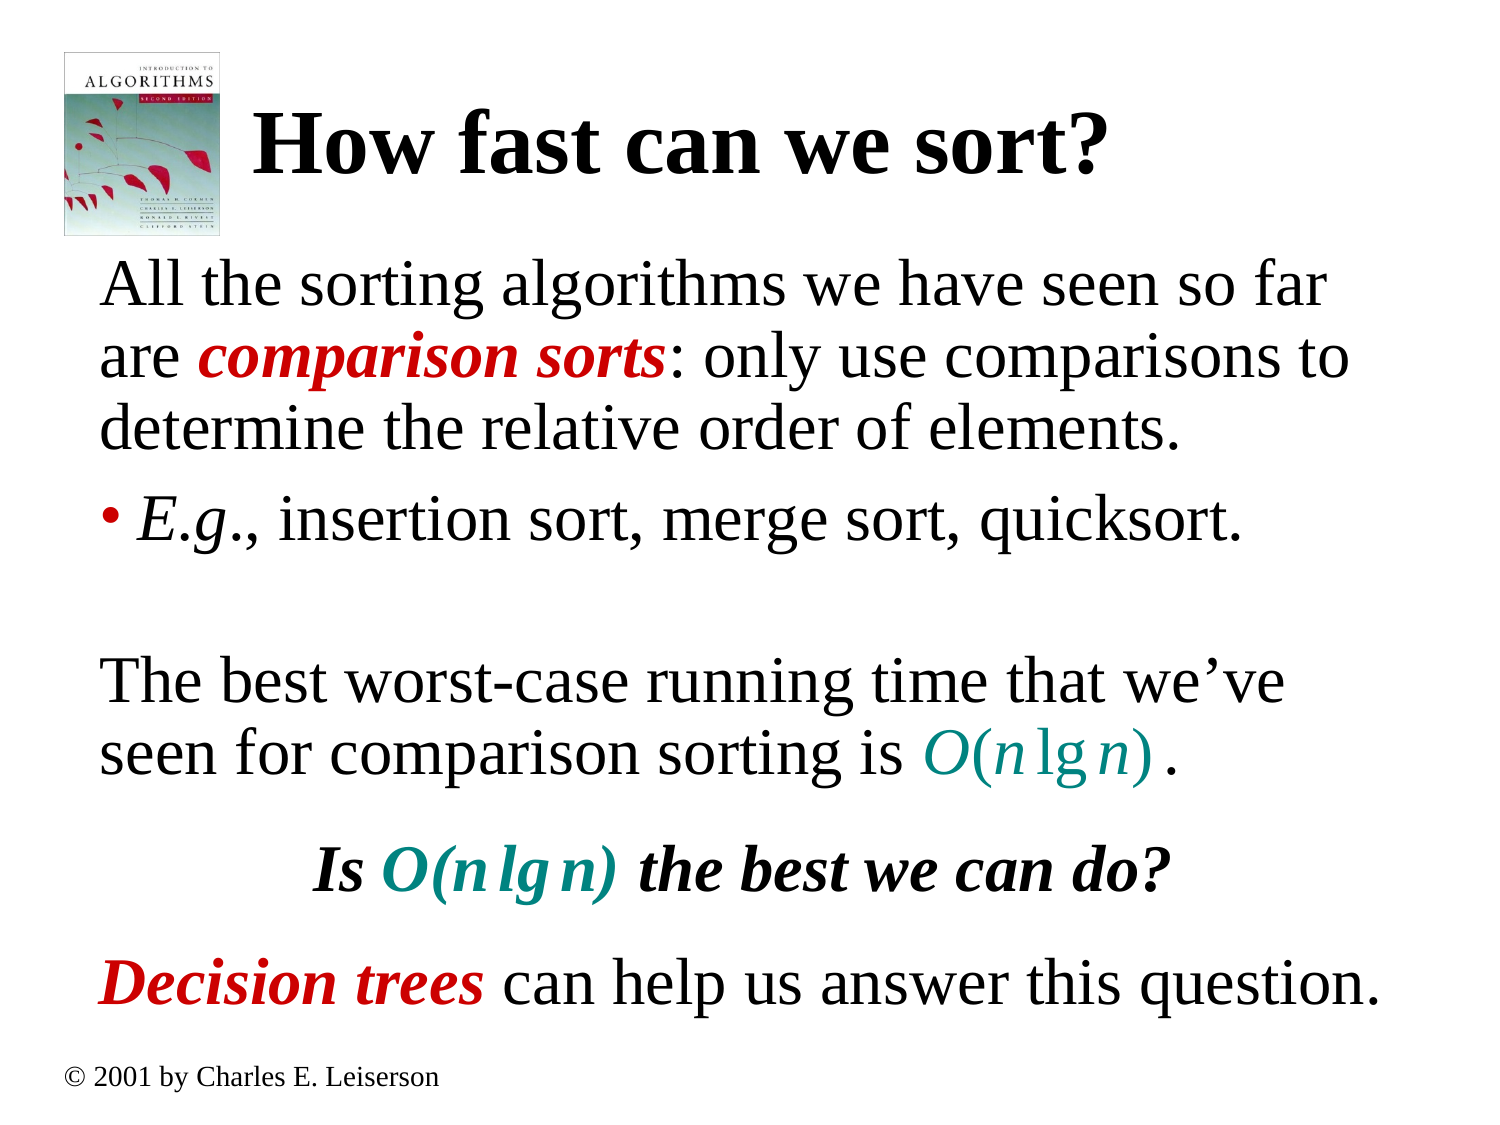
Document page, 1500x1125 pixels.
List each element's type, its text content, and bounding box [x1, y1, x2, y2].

title How fast can we sort? [237, 49, 1475, 238]
text_box Decision trees can help us answer this question. [83, 929, 1416, 1026]
text_box The best worst-case running time that we’ve seen for comparison sorting is O(n lg n) . [84, 637, 1351, 797]
picture [64, 52, 220, 236]
text_box E.g., insertion sort, merge sort, quicksort. [84, 474, 1276, 563]
text_box Is O(n lg n) the best we can do? [298, 817, 1189, 913]
text_box All the sorting algorithms we have seen so far are comparison sorts: only use comparisons to determine the relative order of elements. [84, 240, 1426, 472]
